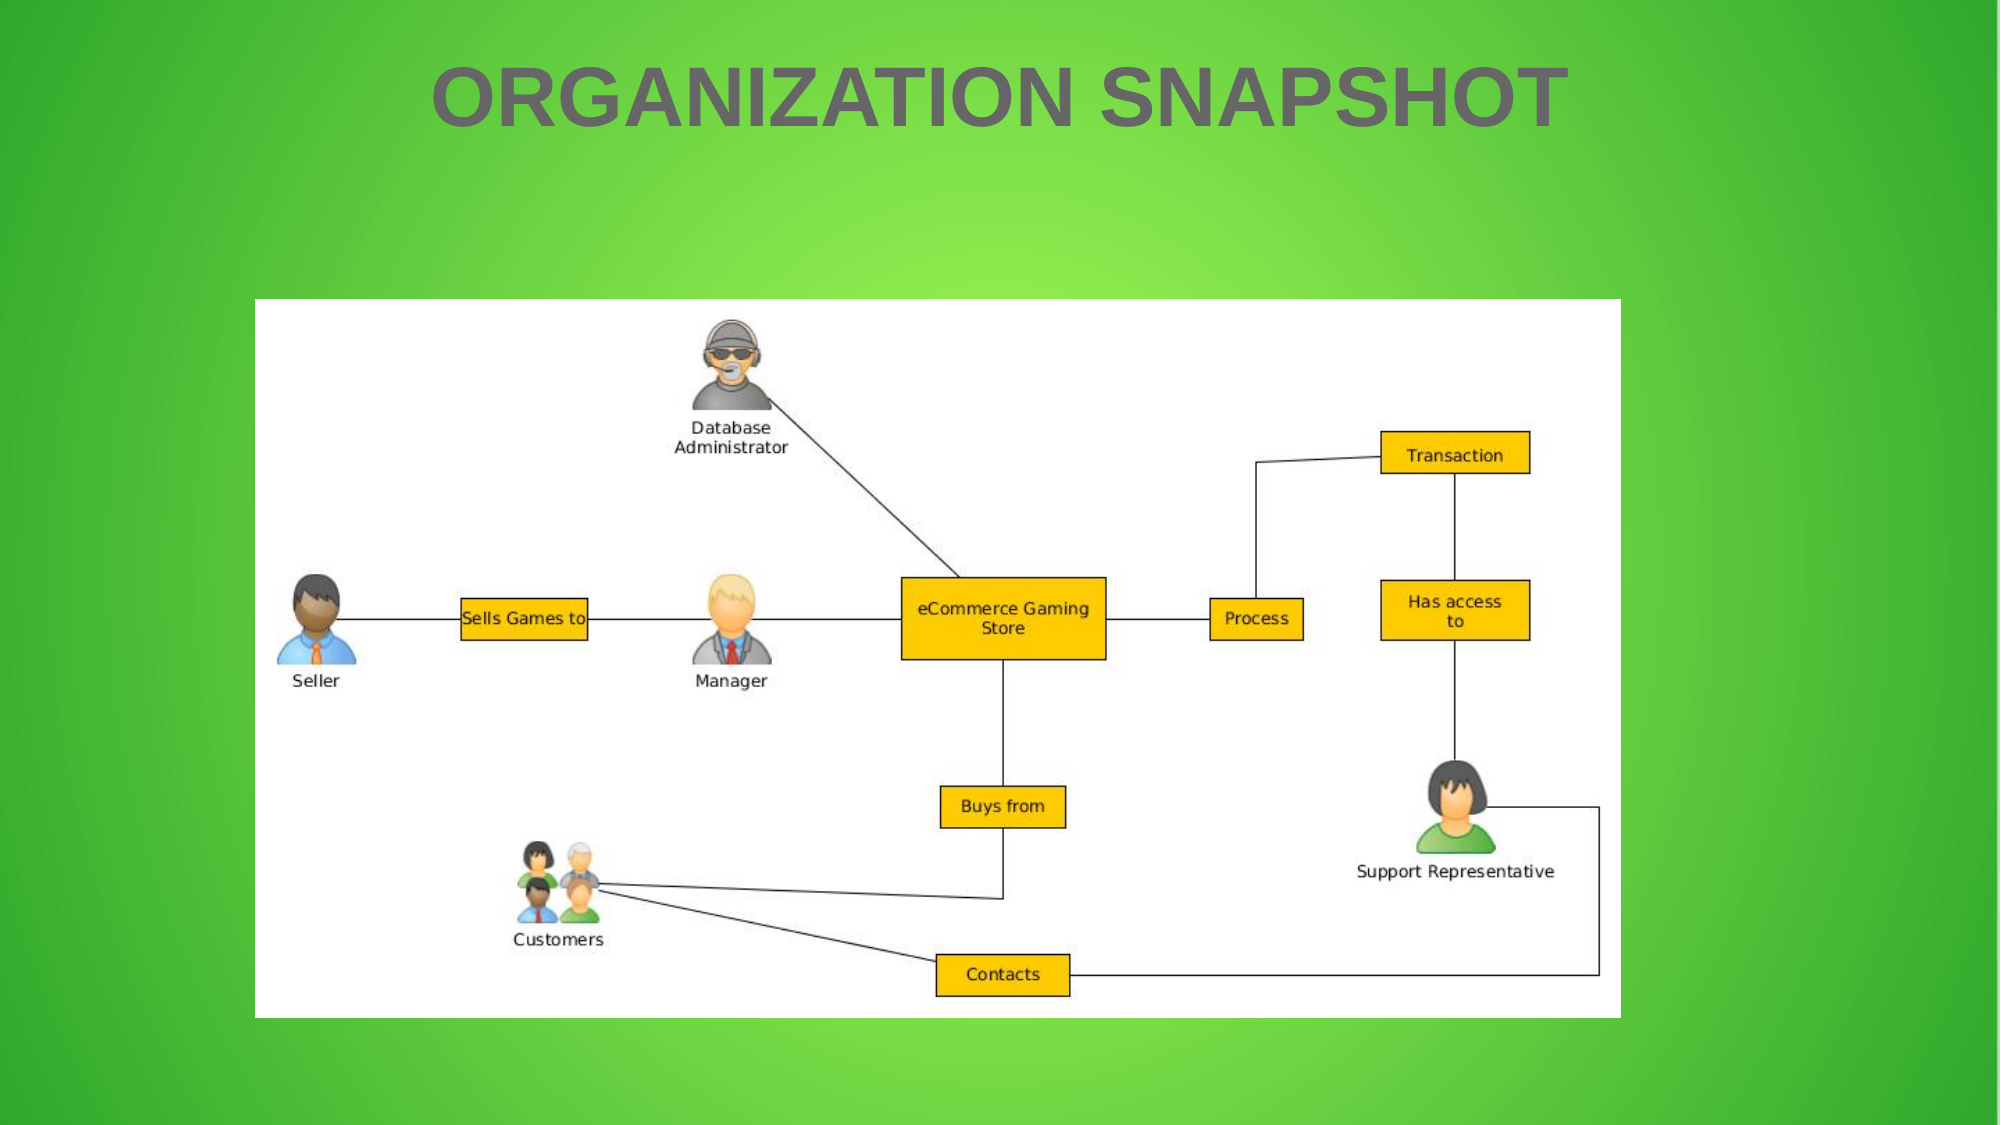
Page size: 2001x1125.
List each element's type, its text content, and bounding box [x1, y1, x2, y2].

picture [0, 0, 2000, 1125]
text_box ORGANIZATION SNAPSHOT [99, 42, 1900, 229]
